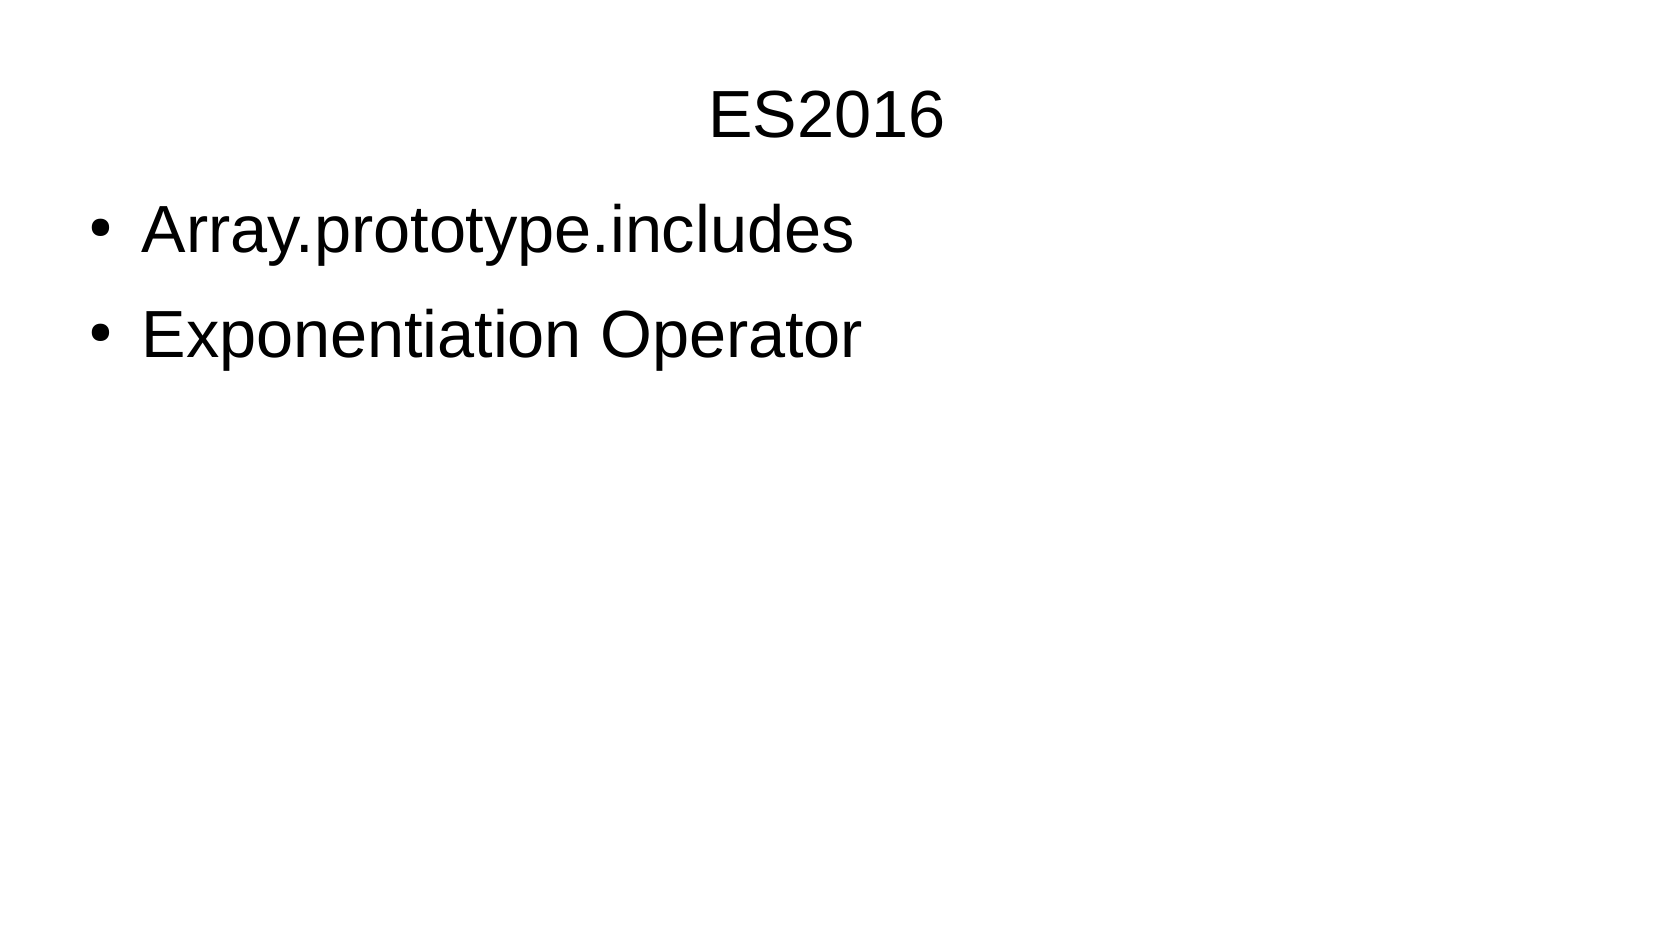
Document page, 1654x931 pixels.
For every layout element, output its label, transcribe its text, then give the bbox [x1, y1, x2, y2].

title ES2016 [82, 37, 1571, 193]
list Array.prototype.includes Exponentiation Operator [70, 192, 1559, 863]
